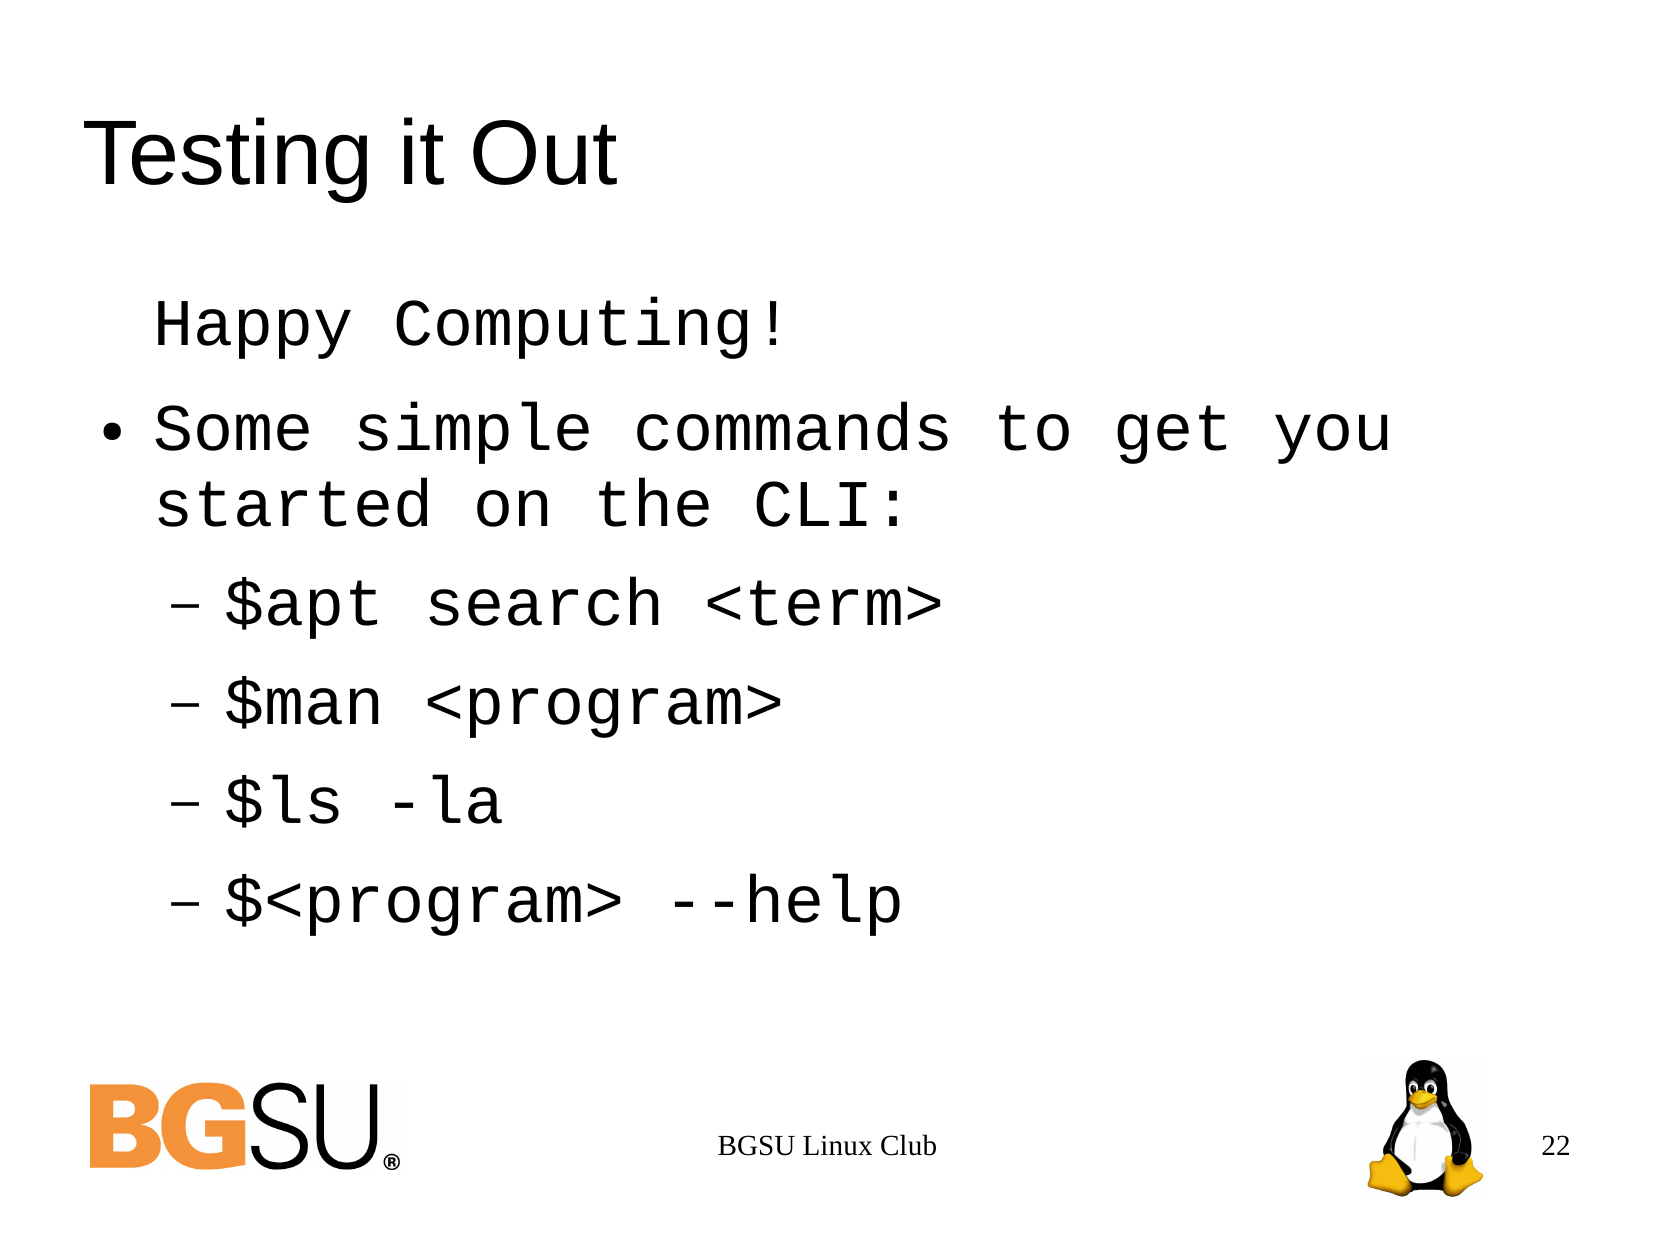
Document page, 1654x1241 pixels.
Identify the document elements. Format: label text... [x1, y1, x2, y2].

list Happy Computing! Some simple commands to get you started on the CLI: $apt search <term> $man <program> $ls -la $<program> --help [82, 290, 1571, 1010]
title Testing it Out [82, 49, 1571, 257]
picture [1365, 1057, 1486, 1201]
picture [90, 1082, 409, 1171]
